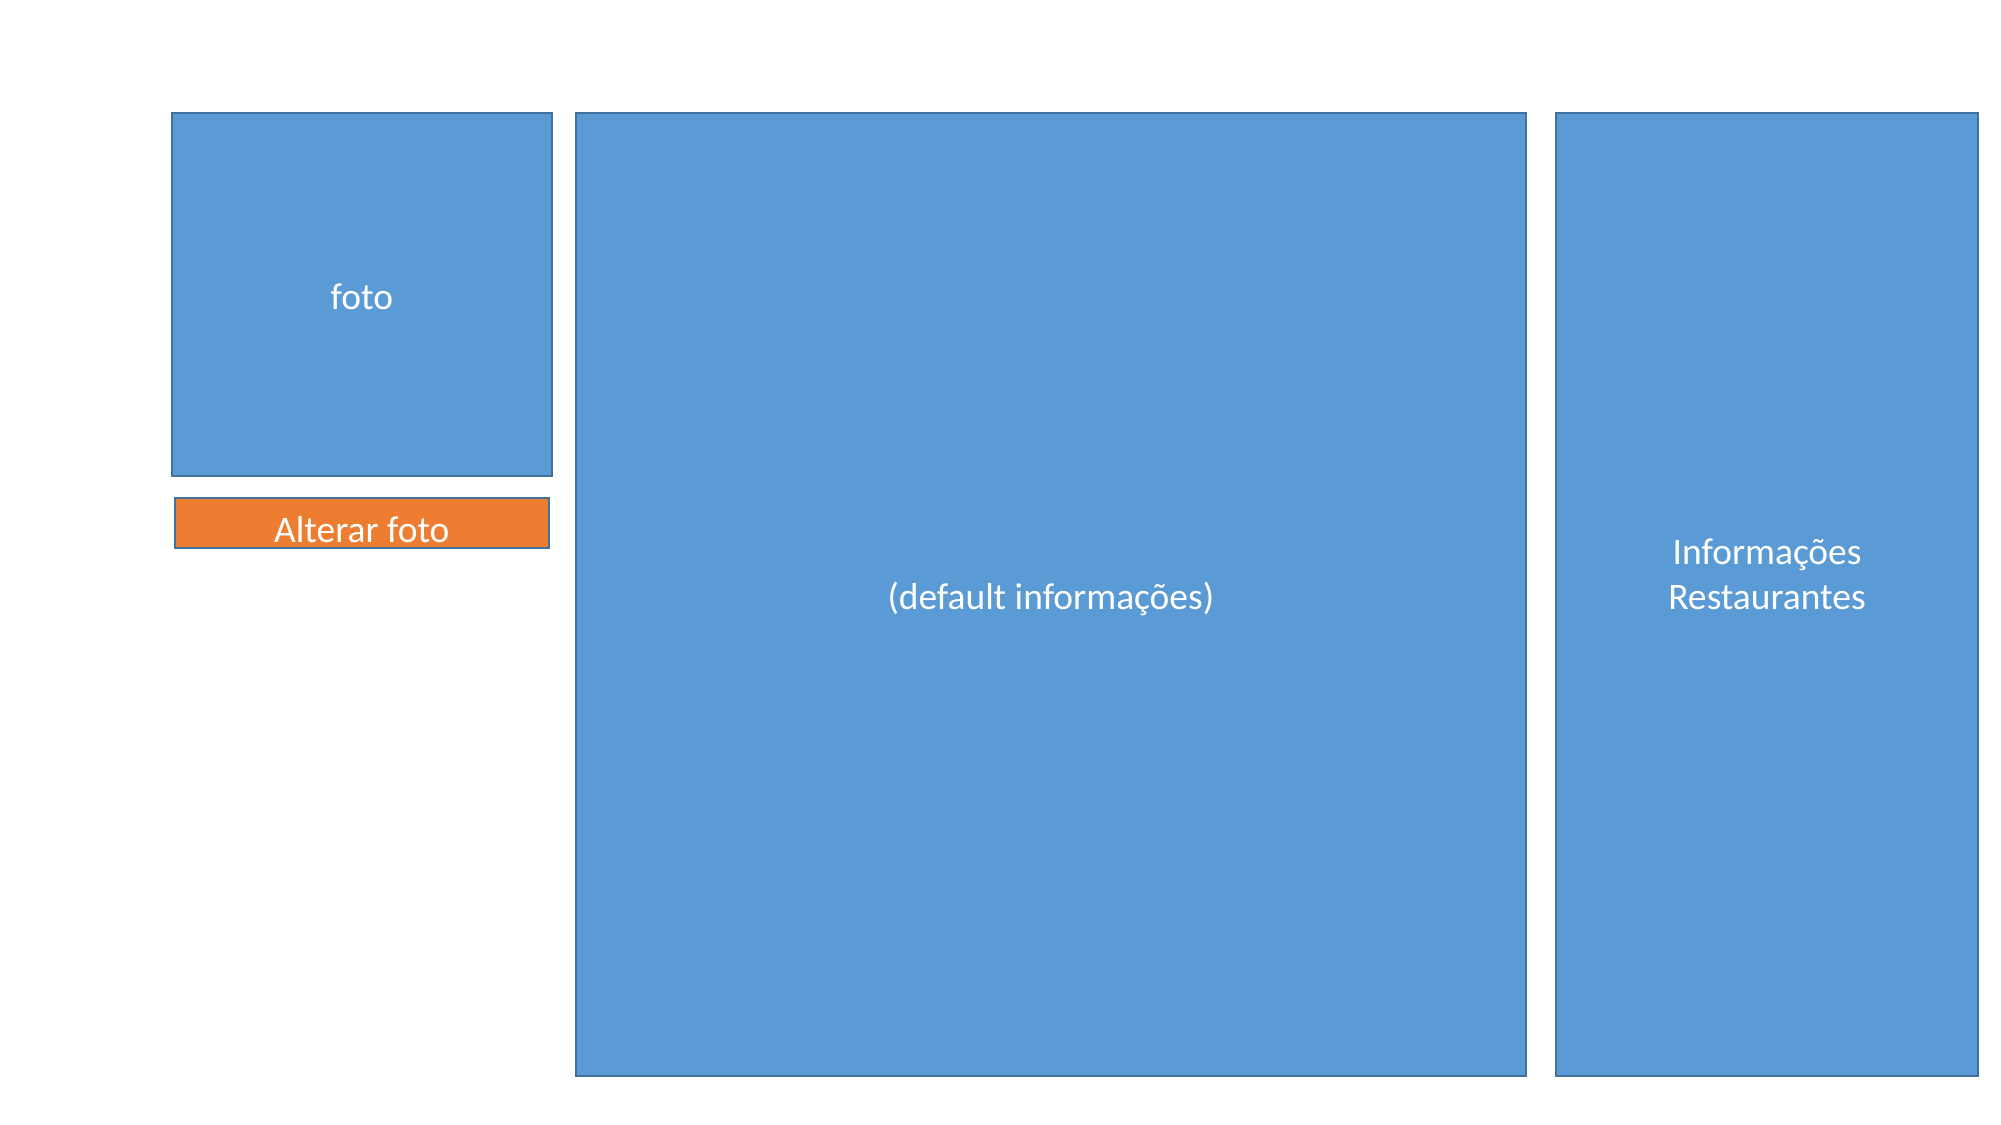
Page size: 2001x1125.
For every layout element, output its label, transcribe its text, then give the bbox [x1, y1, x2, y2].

text_box (default informações) [576, 113, 1526, 1076]
text_box foto [172, 113, 552, 476]
text_box Informações Restaurantes [1556, 113, 1978, 1076]
text_box Alterar foto [175, 498, 549, 548]
